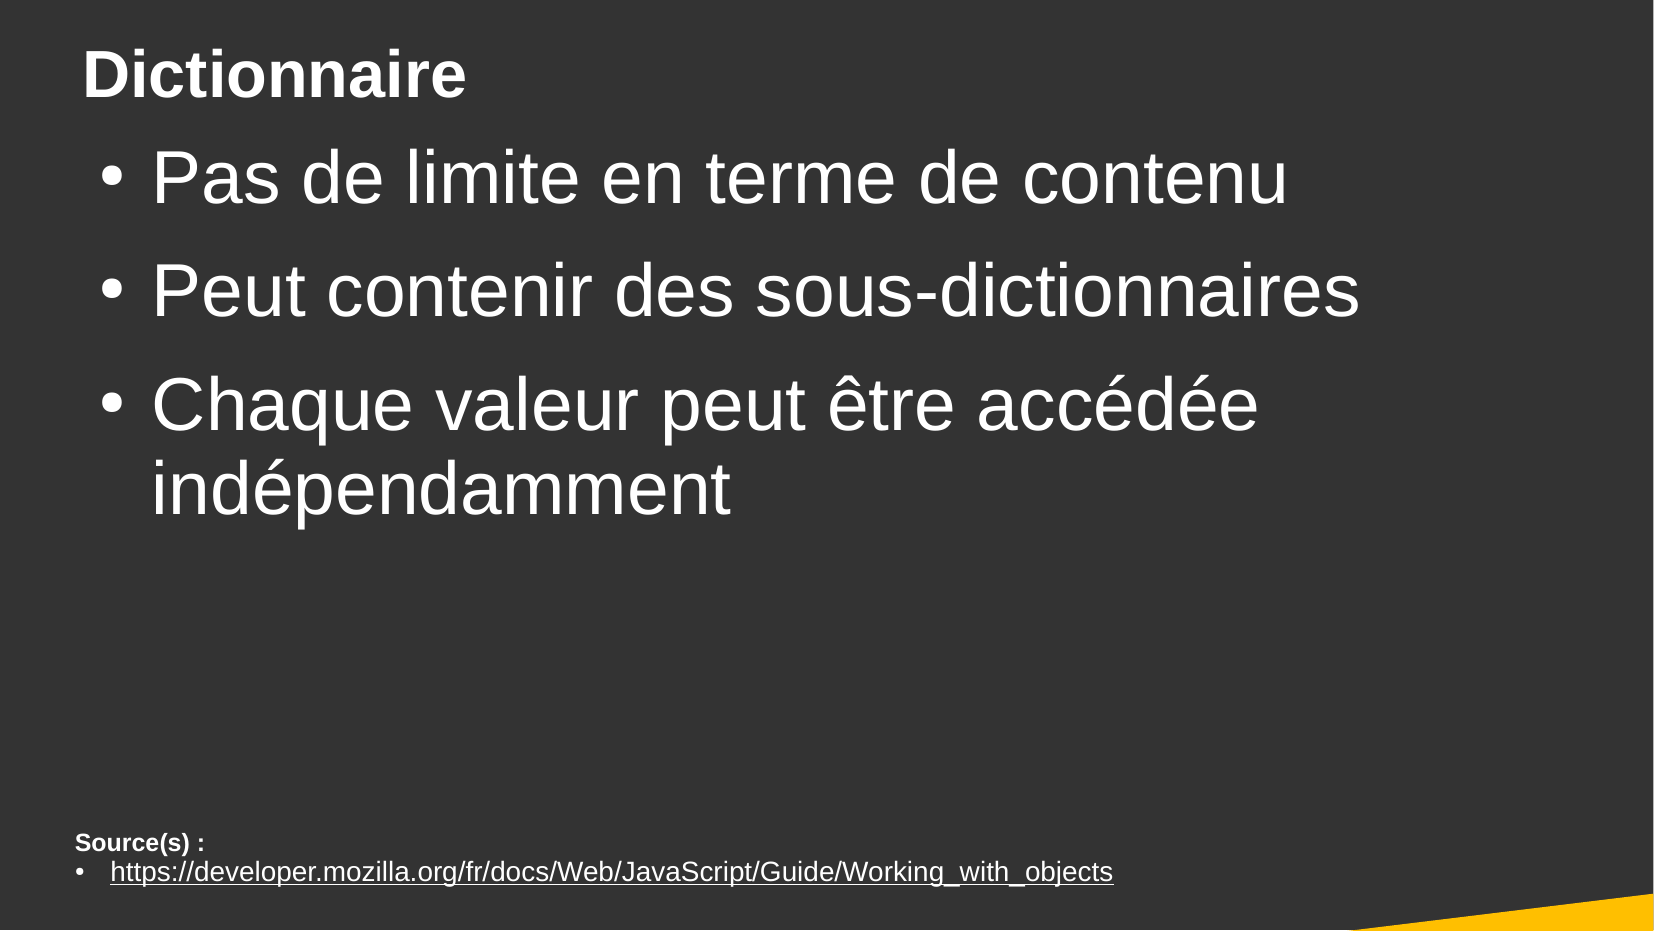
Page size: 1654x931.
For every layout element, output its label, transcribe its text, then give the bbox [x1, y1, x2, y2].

text_box [1347, 893, 1654, 931]
text_box Source(s) : https://developer.mozilla.org/fr/docs/Web/JavaScript/Guide/Working_with_objects [60, 821, 1583, 920]
list Pas de limite en terme de contenu Peut contenir des sous-dictionnaires Chaque valeur peut être accédée indépendamment [80, 135, 1620, 709]
title Dictionnaire [82, 37, 1571, 114]
